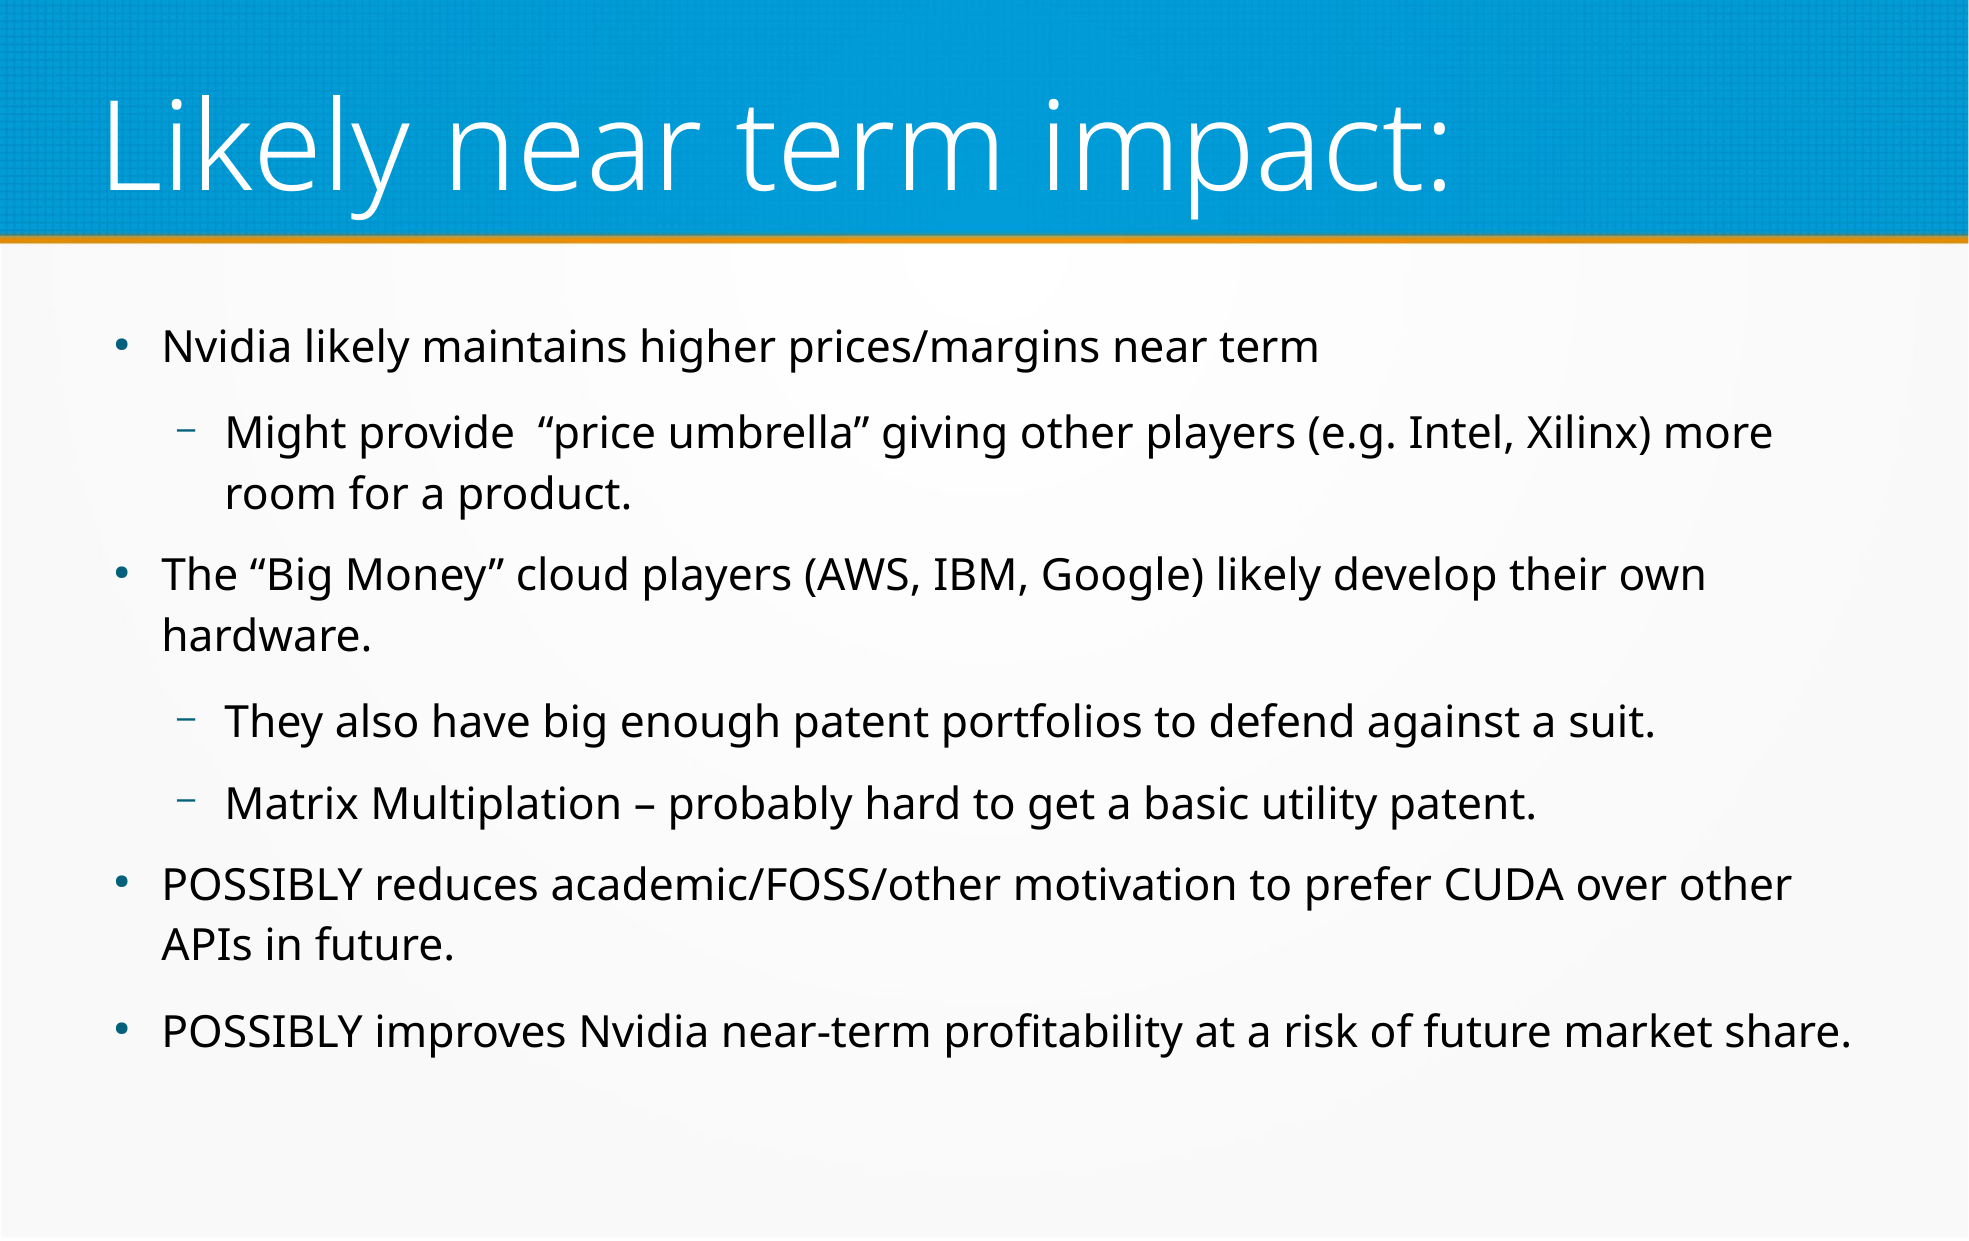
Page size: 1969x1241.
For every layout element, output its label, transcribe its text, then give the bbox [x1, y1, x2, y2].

picture [0, 233, 1969, 1241]
title Likely near term impact: [98, 19, 1870, 227]
list Nvidia likely maintains higher prices/margins near term Might provide “price umbrella” giving other players (e.g. Intel, Xilinx) more room for a product. The “Big Money” cloud players (AWS, IBM, Google) likely develop their own hardware. They also have big enough patent portfolios to defend against a suit. Matrix Multiplation – probably hard to get a basic utility patent. POSSIBLY reduces academic/FOSS/other motivation to prefer CUDA over other APIs in future. POSSIBLY improves Nvidia near-term profitability at a risk of future market share. [98, 315, 1861, 1081]
